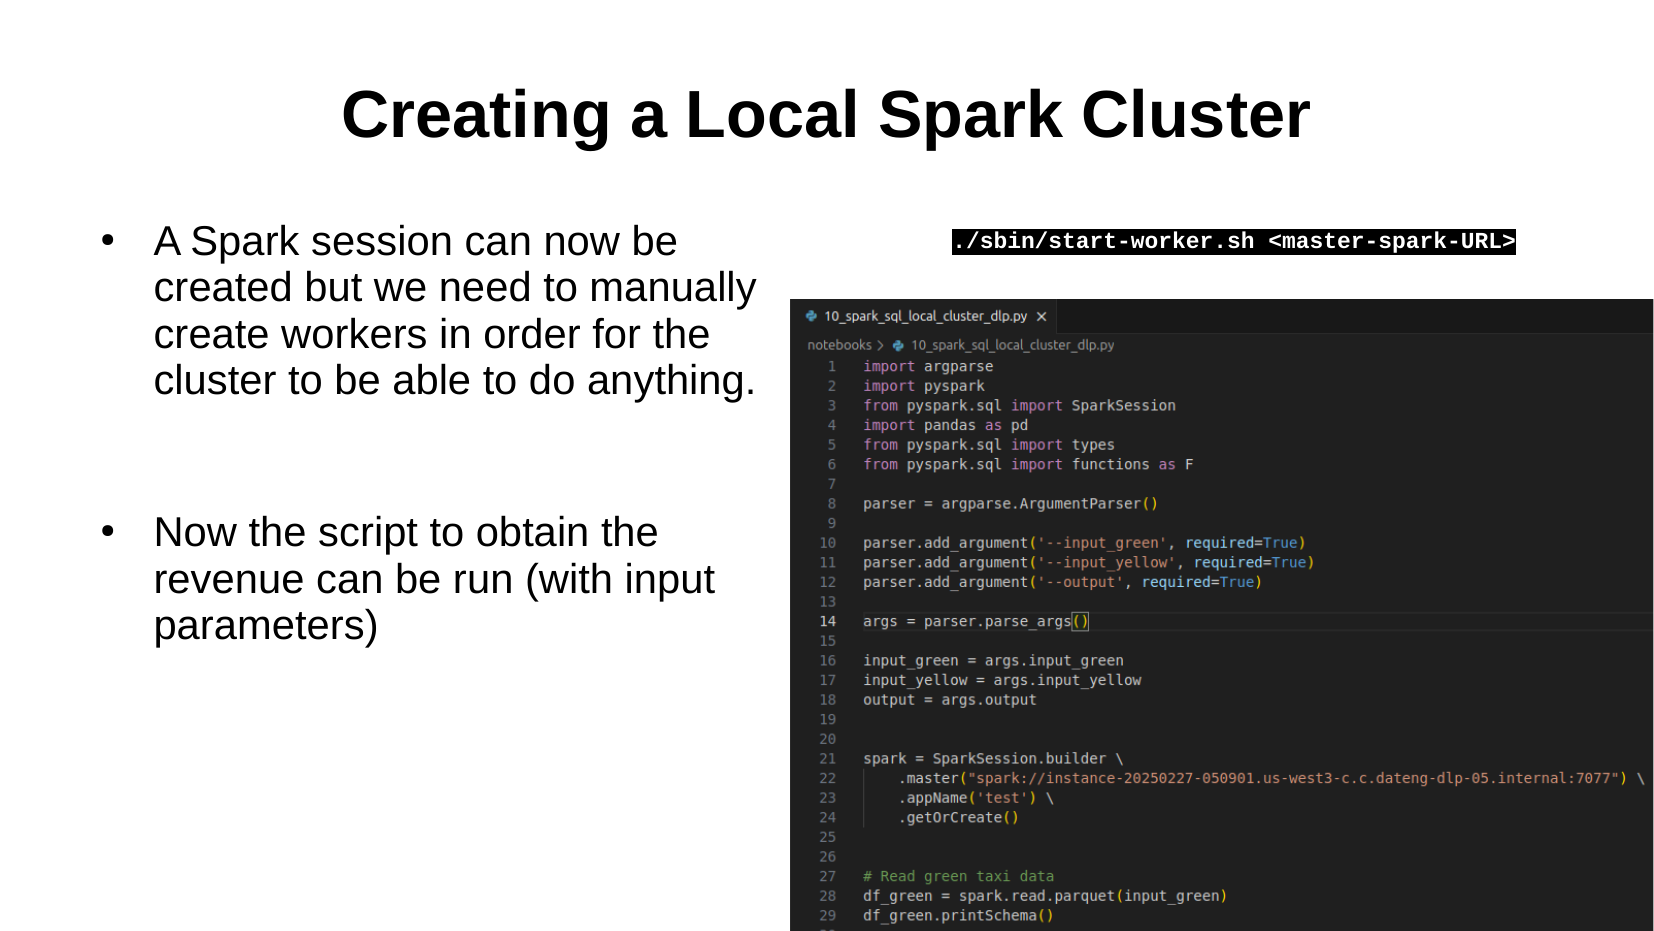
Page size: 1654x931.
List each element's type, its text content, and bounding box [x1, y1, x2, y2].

title Creating a Local Spark Cluster [82, 37, 1571, 193]
picture [790, 299, 1654, 931]
text_box ./sbin/start-worker.sh <master-spark-URL> [937, 221, 1581, 263]
list A Spark session can now be created but we need to manually create workers in order for the cluster to be able to do anything. Now the script to obtain the revenue can be run (with input parameters) [82, 217, 788, 901]
